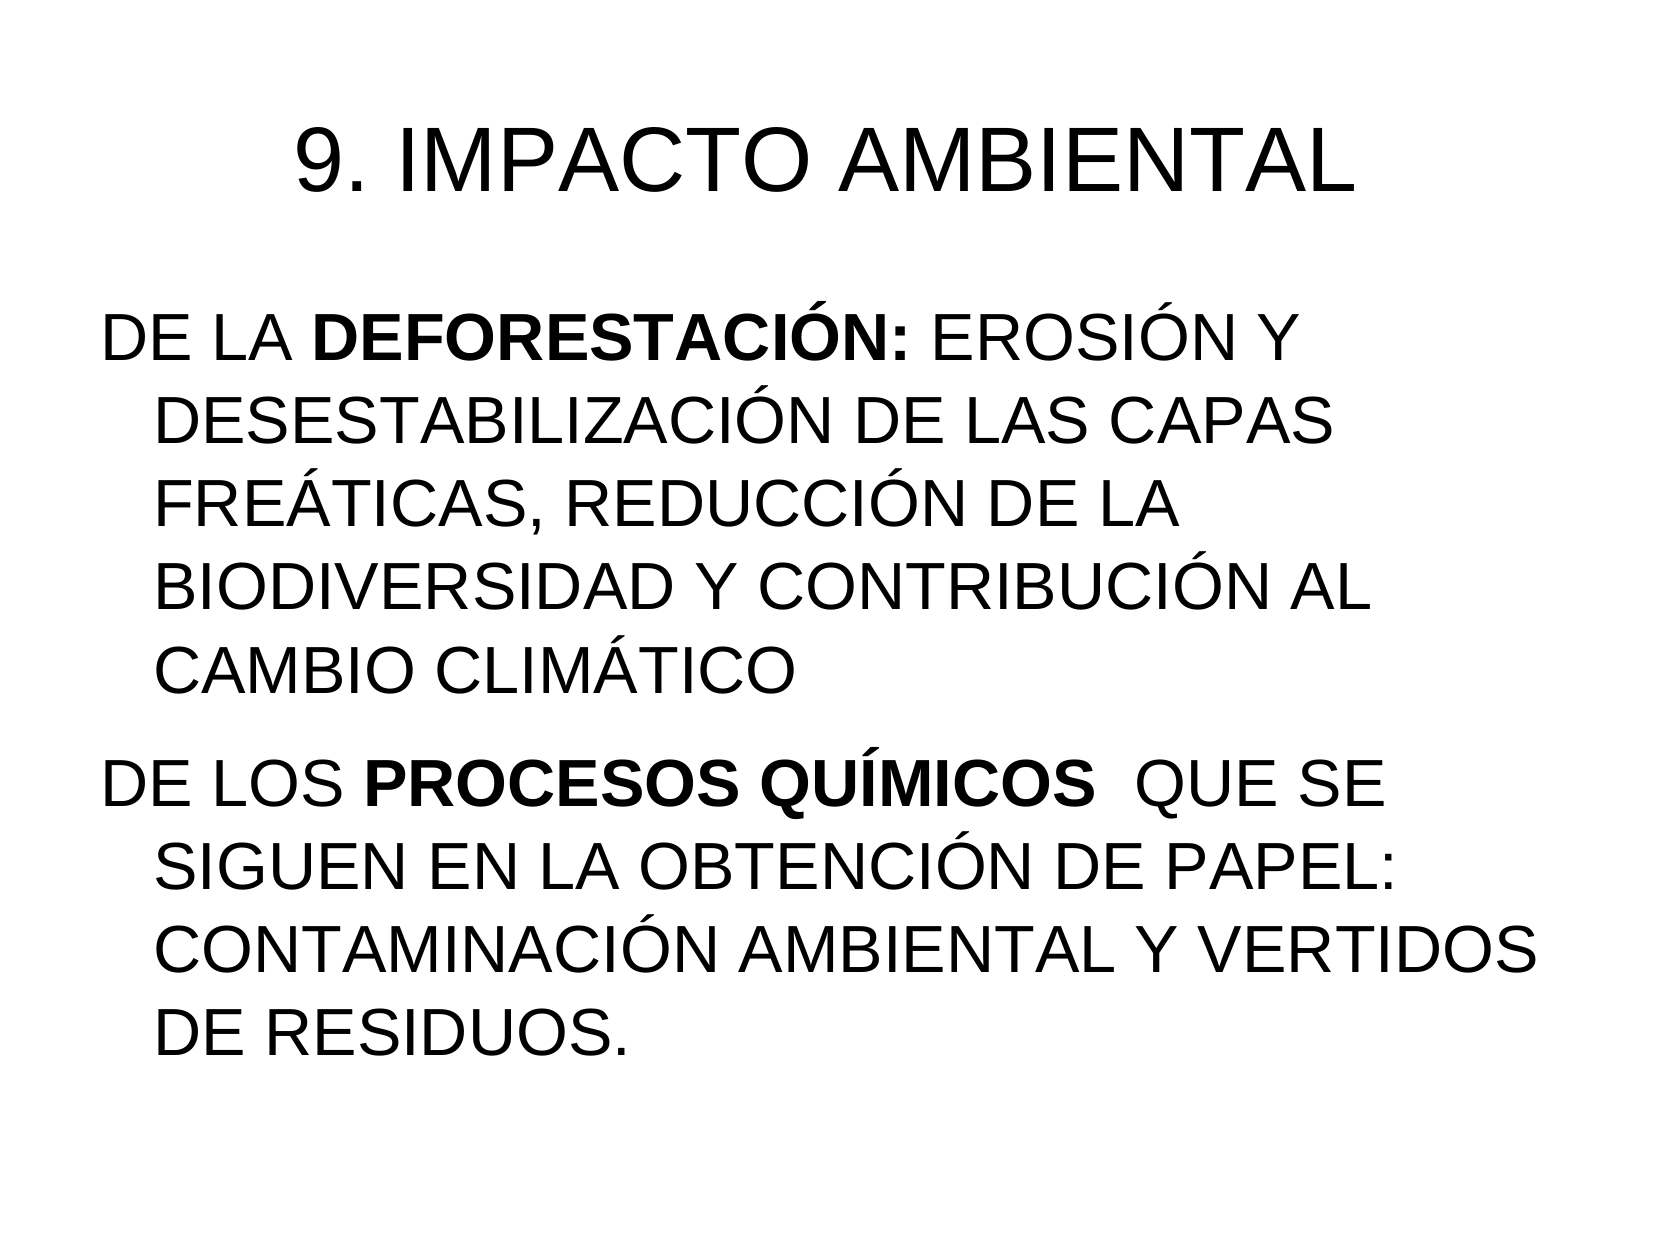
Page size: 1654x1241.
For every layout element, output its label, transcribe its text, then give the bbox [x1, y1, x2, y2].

title 9. IMPACTO AMBIENTAL [82, 56, 1571, 249]
list DE LA DEFORESTACIÓN: EROSIÓN Y DESESTABILIZACIÓN DE LAS CAPAS FREÁTICAS, REDUCCIÓN DE LA BIODIVERSIDAD Y CONTRIBUCIÓN AL CAMBIO CLIMÁTICO DE LOS PROCESOS QUÍMICOS QUE SE SIGUEN EN LA OBTENCIÓN DE PAPEL: CONTAMINACIÓN AMBIENTAL Y VERTIDOS DE RESIDUOS. [82, 290, 1571, 1109]
